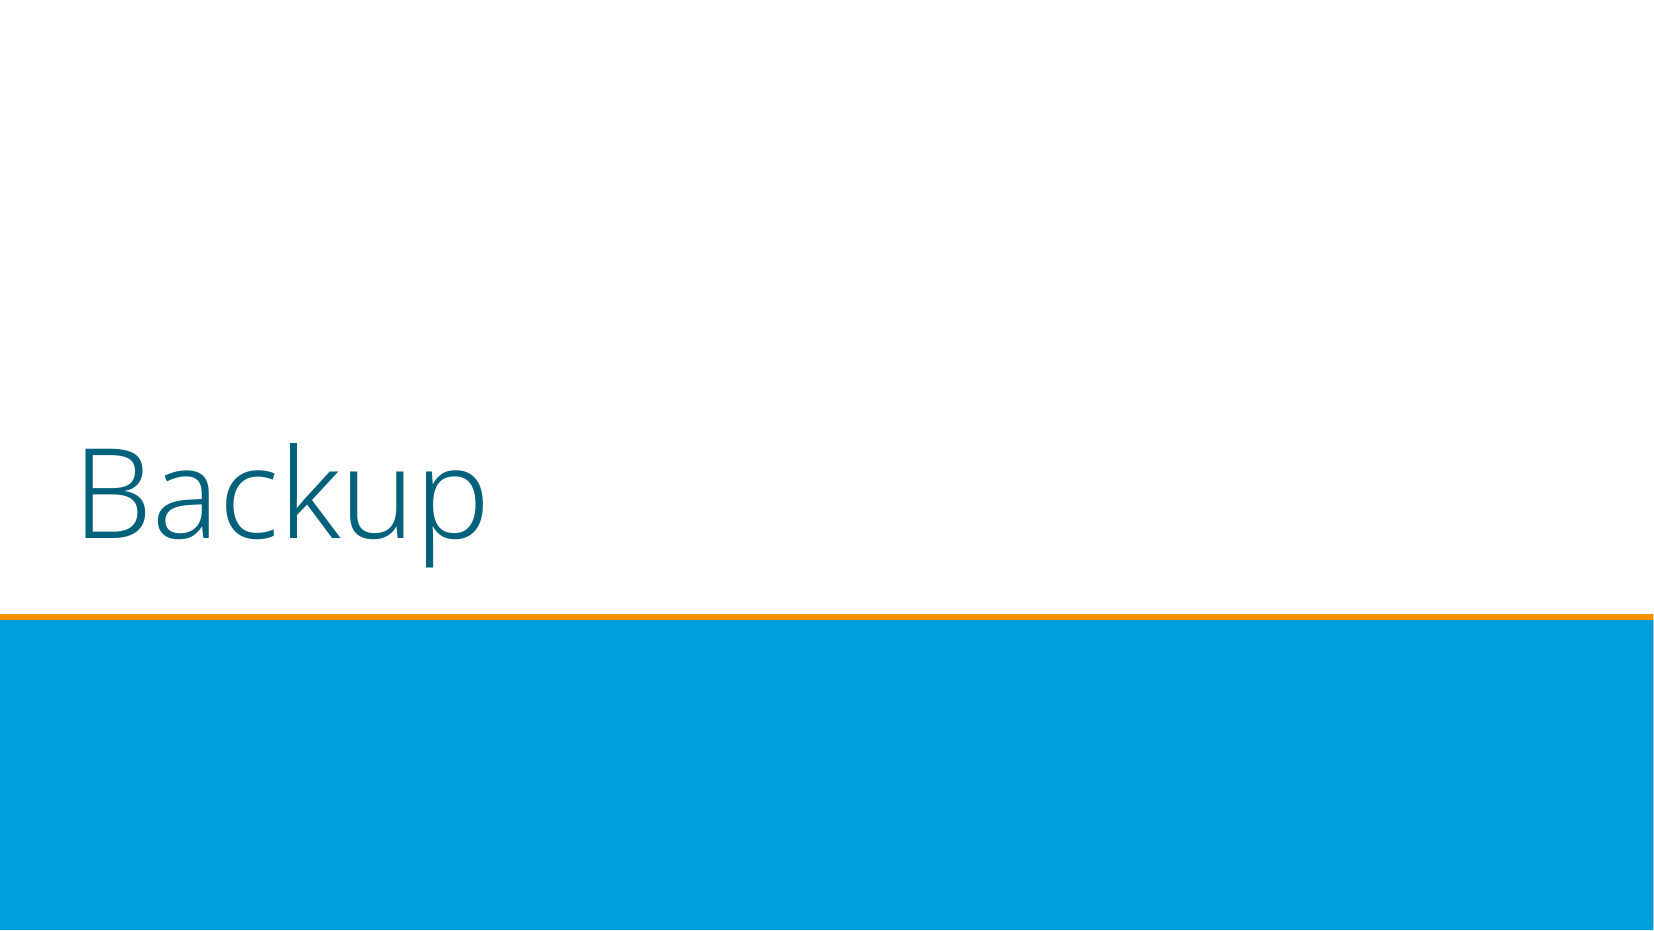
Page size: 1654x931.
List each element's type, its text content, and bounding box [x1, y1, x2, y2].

title Backup [73, 44, 1551, 576]
